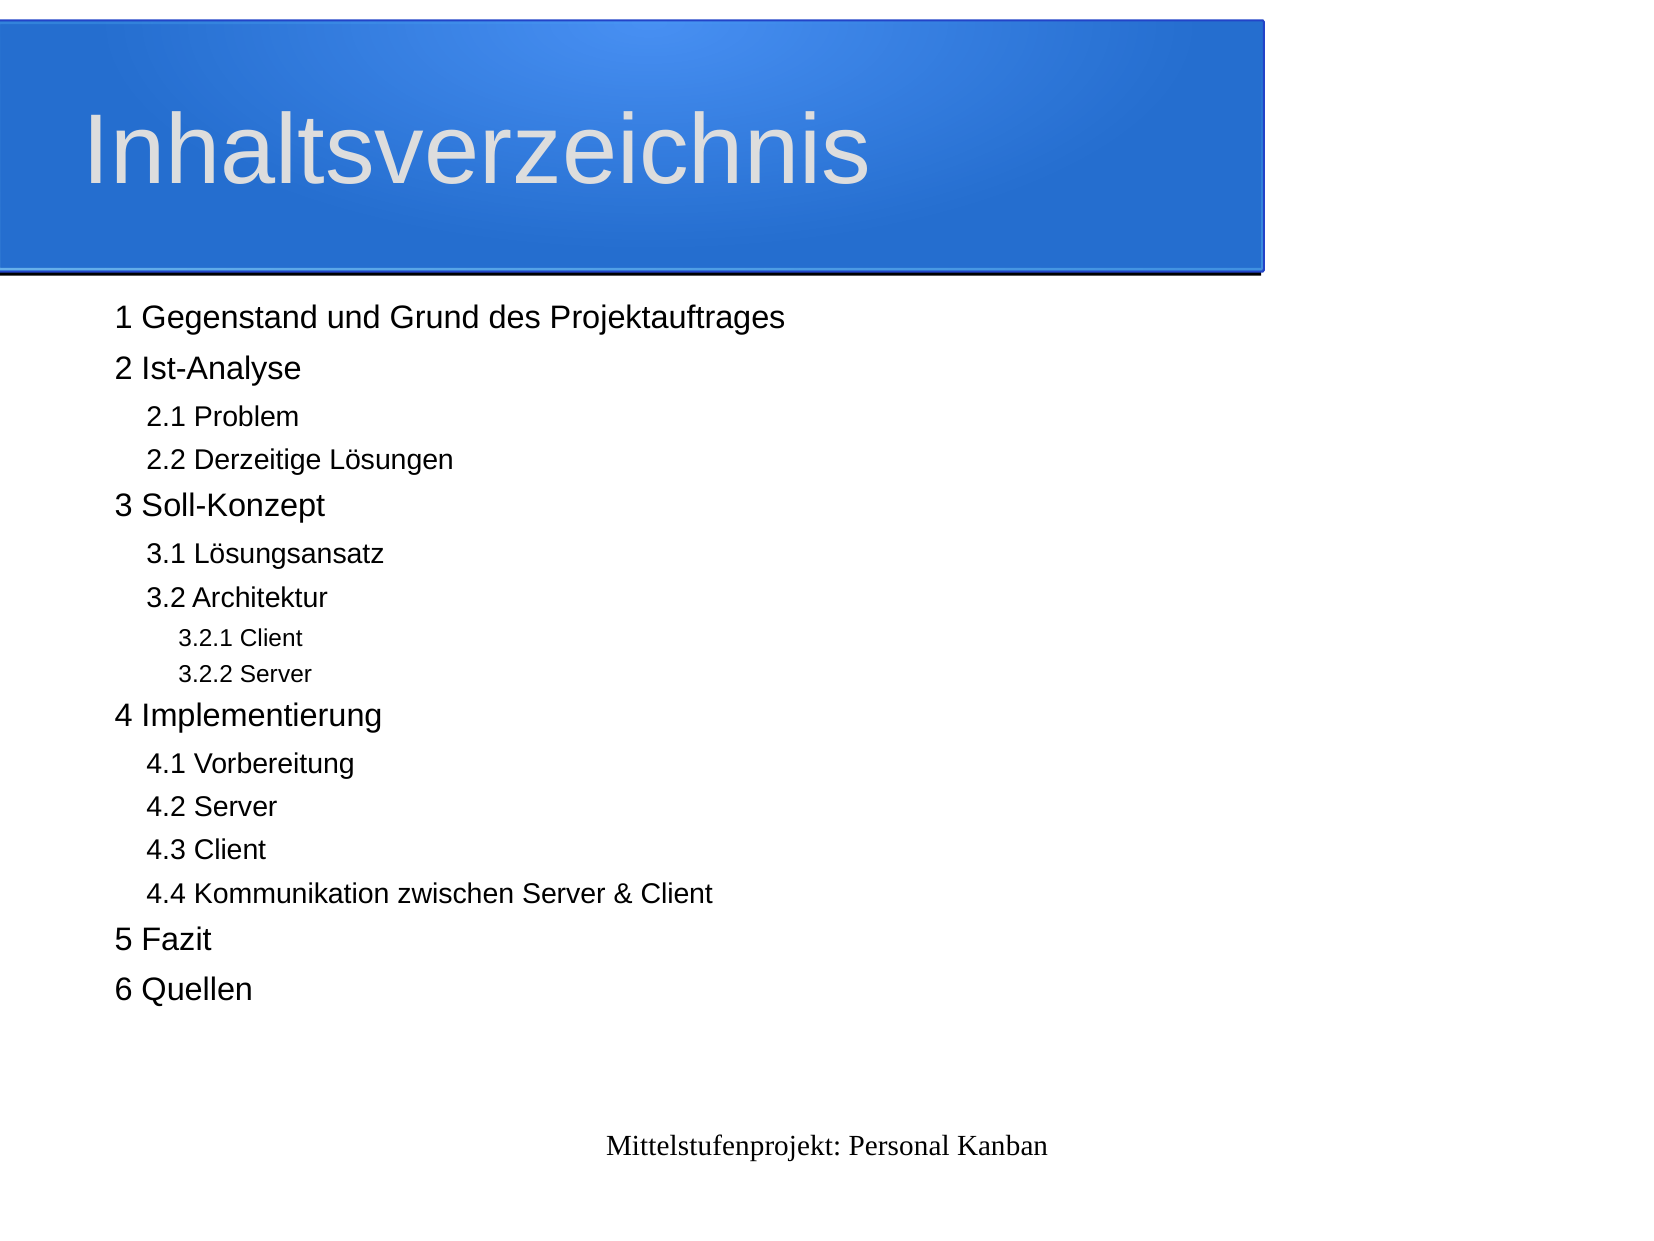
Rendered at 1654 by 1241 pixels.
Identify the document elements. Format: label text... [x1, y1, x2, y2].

list 1 Gegenstand und Grund des Projektauftrages 2 Ist-Analyse 2.1 Problem 2.2 Derzeitige Lösungen 3 Soll-Konzept 3.1 Lösungsansatz 3.2 Architektur 3.2.1 Client 3.2.2 Server 4 Implementierung 4.1 Vorbereitung 4.2 Server 4.3 Client 4.4 Kommunikation zwischen Server & Client 5 Fazit 6 Quellen [82, 299, 1571, 1019]
title Inhaltsverzeichnis [82, 47, 1235, 252]
